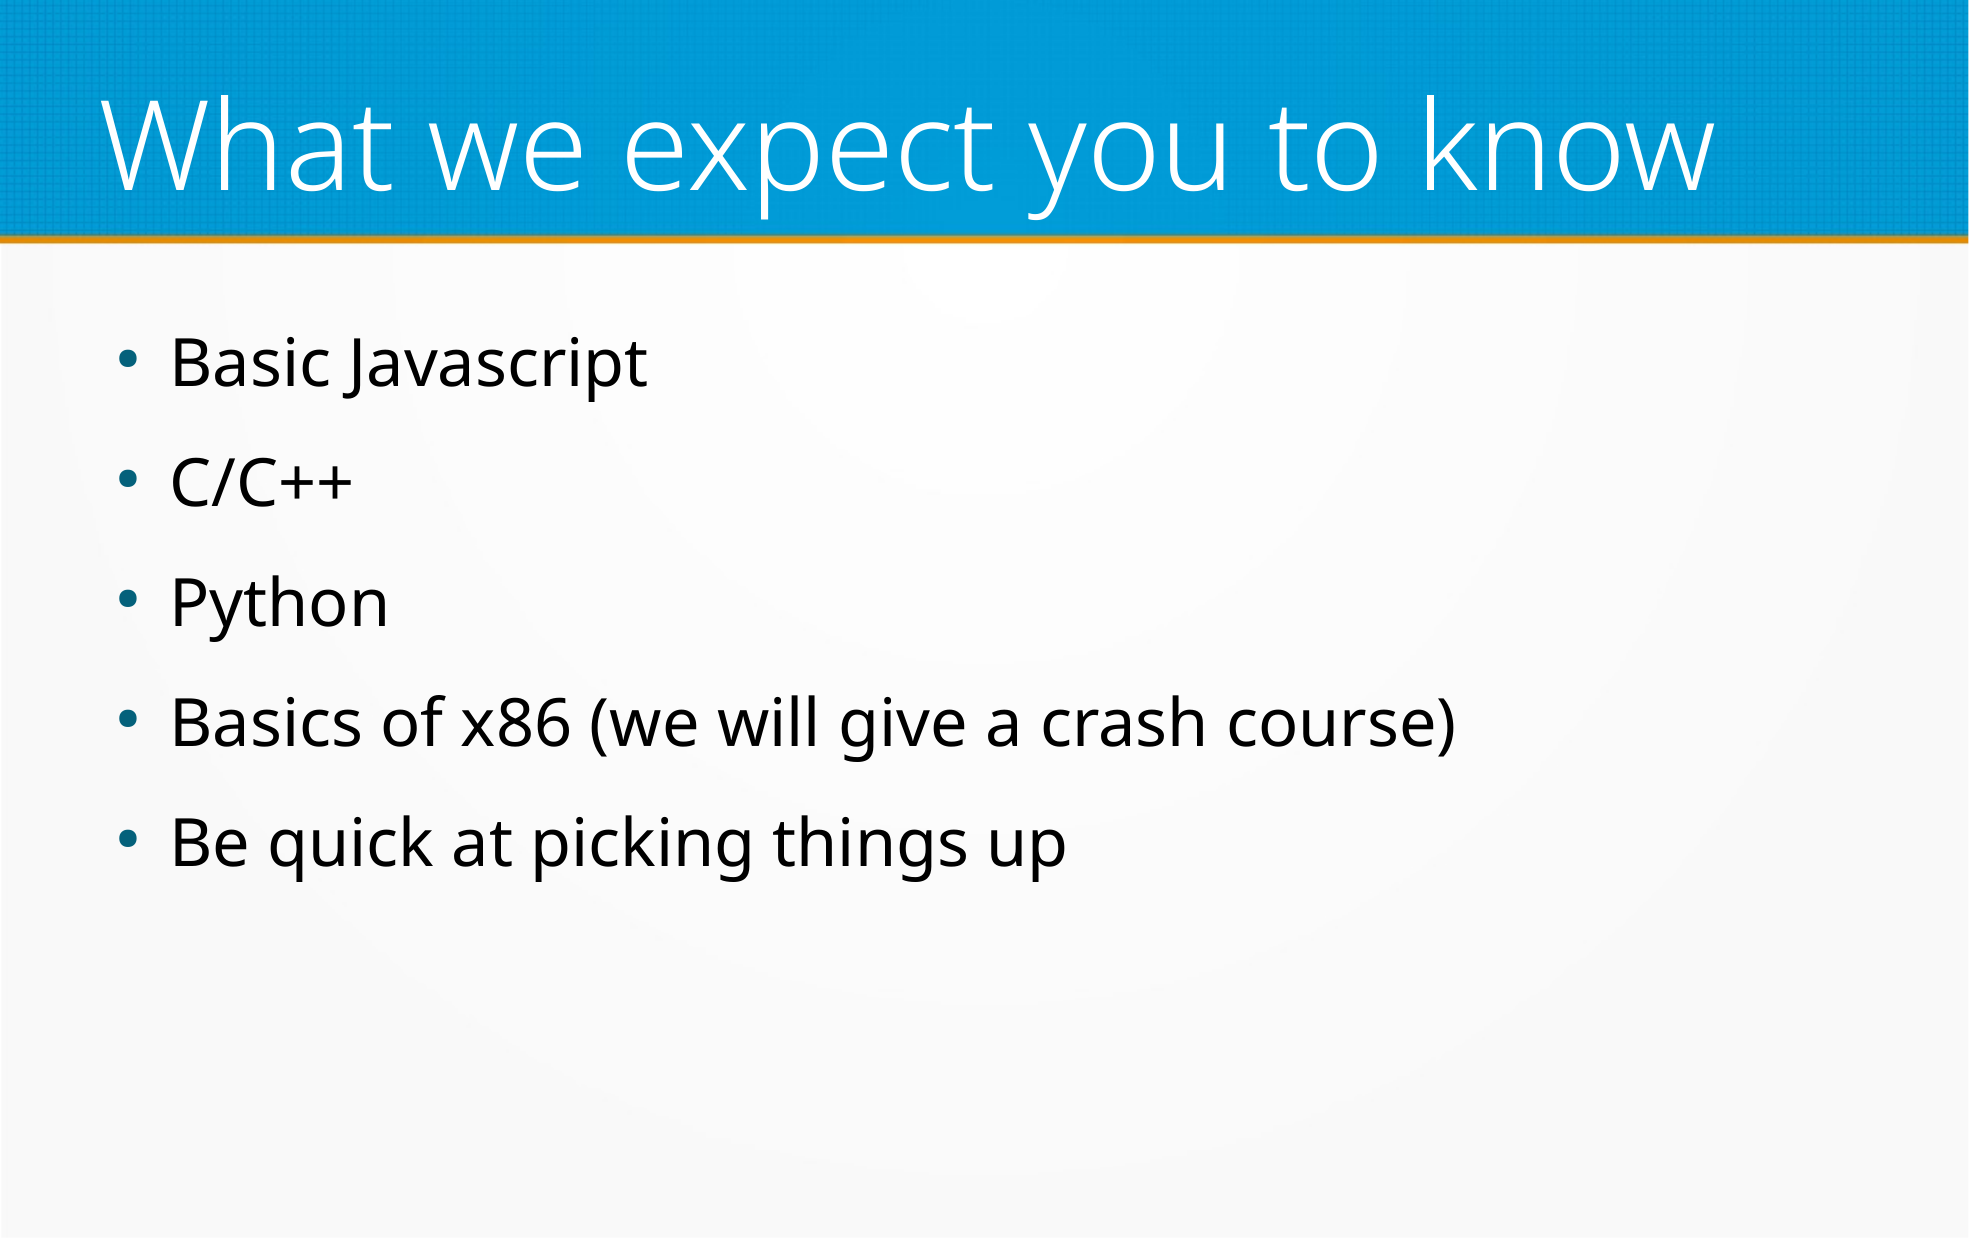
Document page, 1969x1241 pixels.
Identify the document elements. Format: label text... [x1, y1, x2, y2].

picture [0, 233, 1969, 1241]
list Basic Javascript C/C++ Python Basics of x86 (we will give a crash course) Be quick at picking things up [98, 315, 1861, 1081]
title What we expect you to know [98, 19, 1870, 227]
